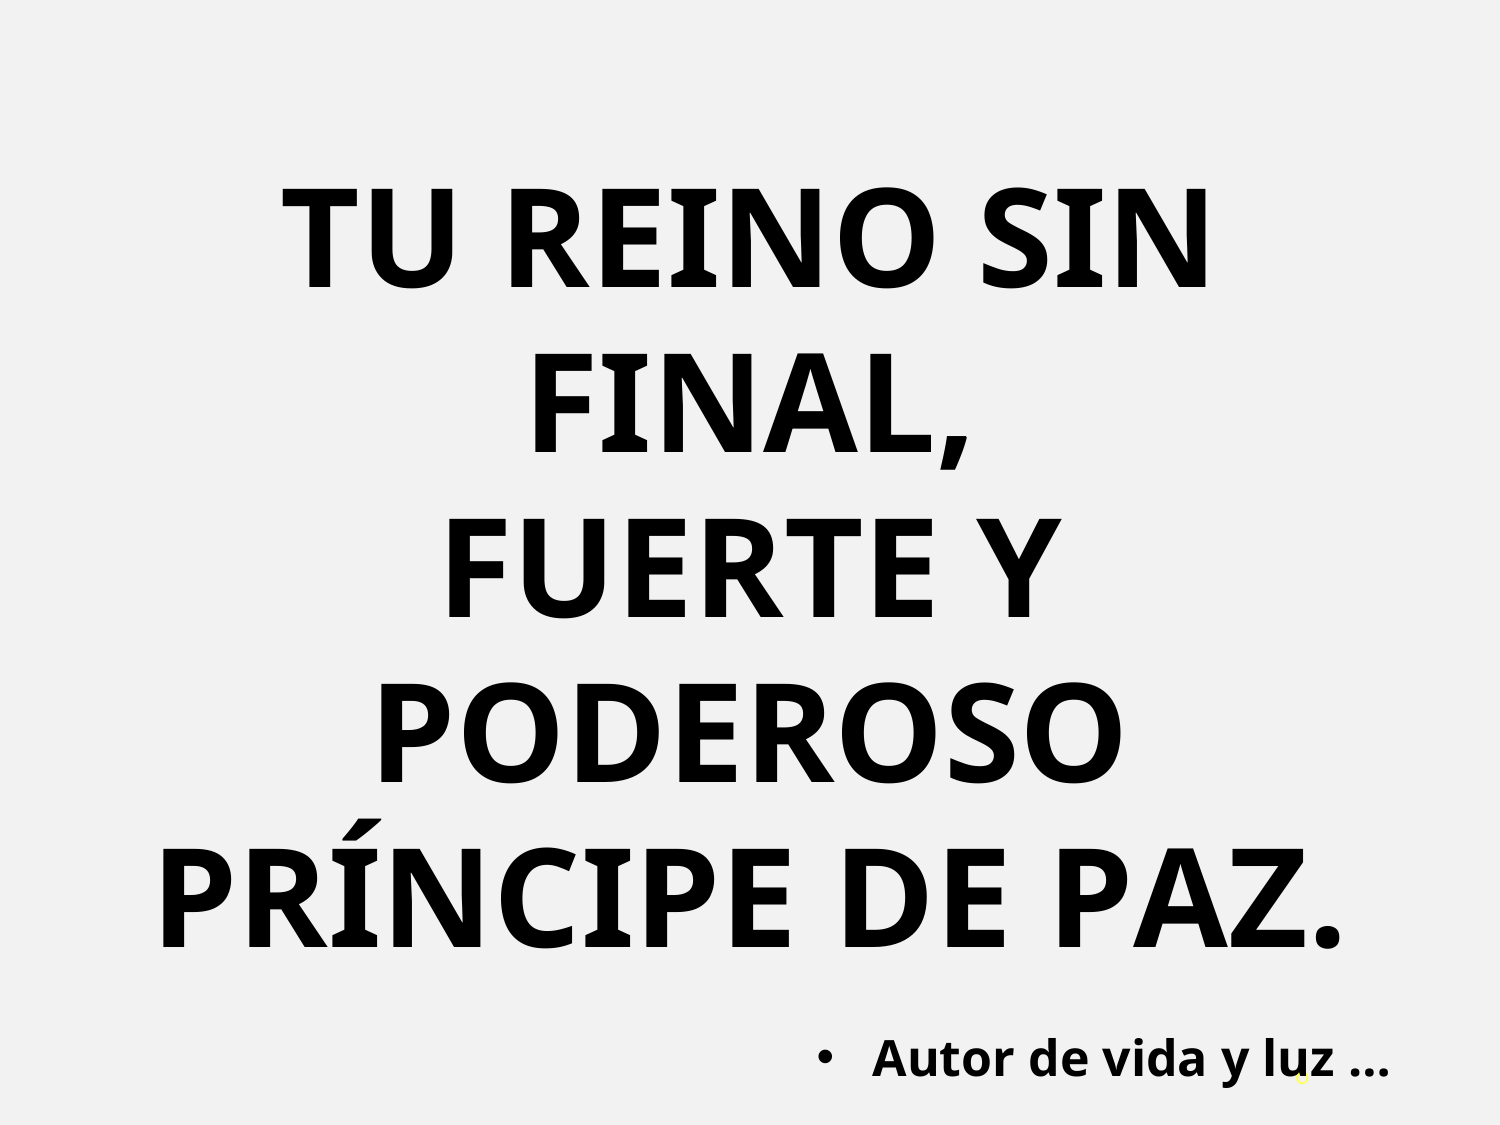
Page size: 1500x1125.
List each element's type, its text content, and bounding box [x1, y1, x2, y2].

text_box TU REINO SIN FINAL, FUERTE Y PODEROSO PRÍNCIPE DE PAZ. [75, 468, 1426, 657]
text_box Autor de vida y luz … [693, 1018, 1407, 1102]
